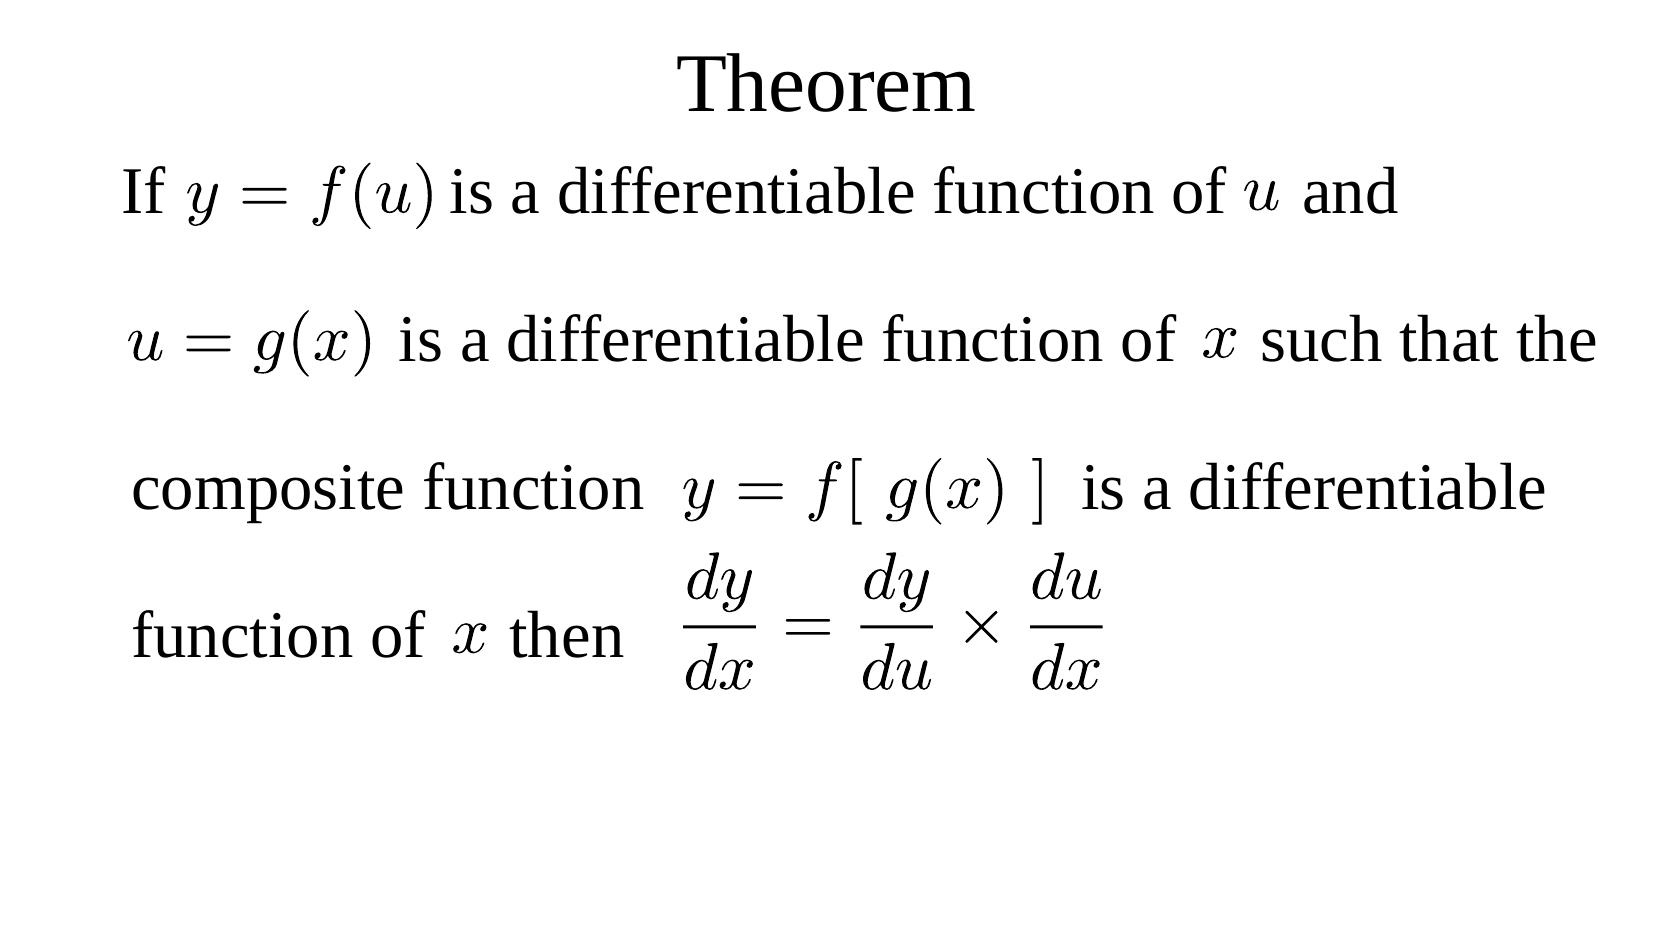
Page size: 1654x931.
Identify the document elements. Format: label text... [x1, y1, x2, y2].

text_box [683, 458, 1042, 525]
text_box [453, 623, 487, 654]
subtitle If is a differentiable function of and is a differentiable function of such that the composite function is a differentiable function of then [47, 153, 1607, 875]
text_box [683, 552, 1103, 690]
text_box [1244, 180, 1279, 211]
text_box [1203, 327, 1237, 359]
text_box [187, 162, 432, 230]
text_box [128, 310, 371, 377]
title Theorem [82, 32, 1571, 135]
